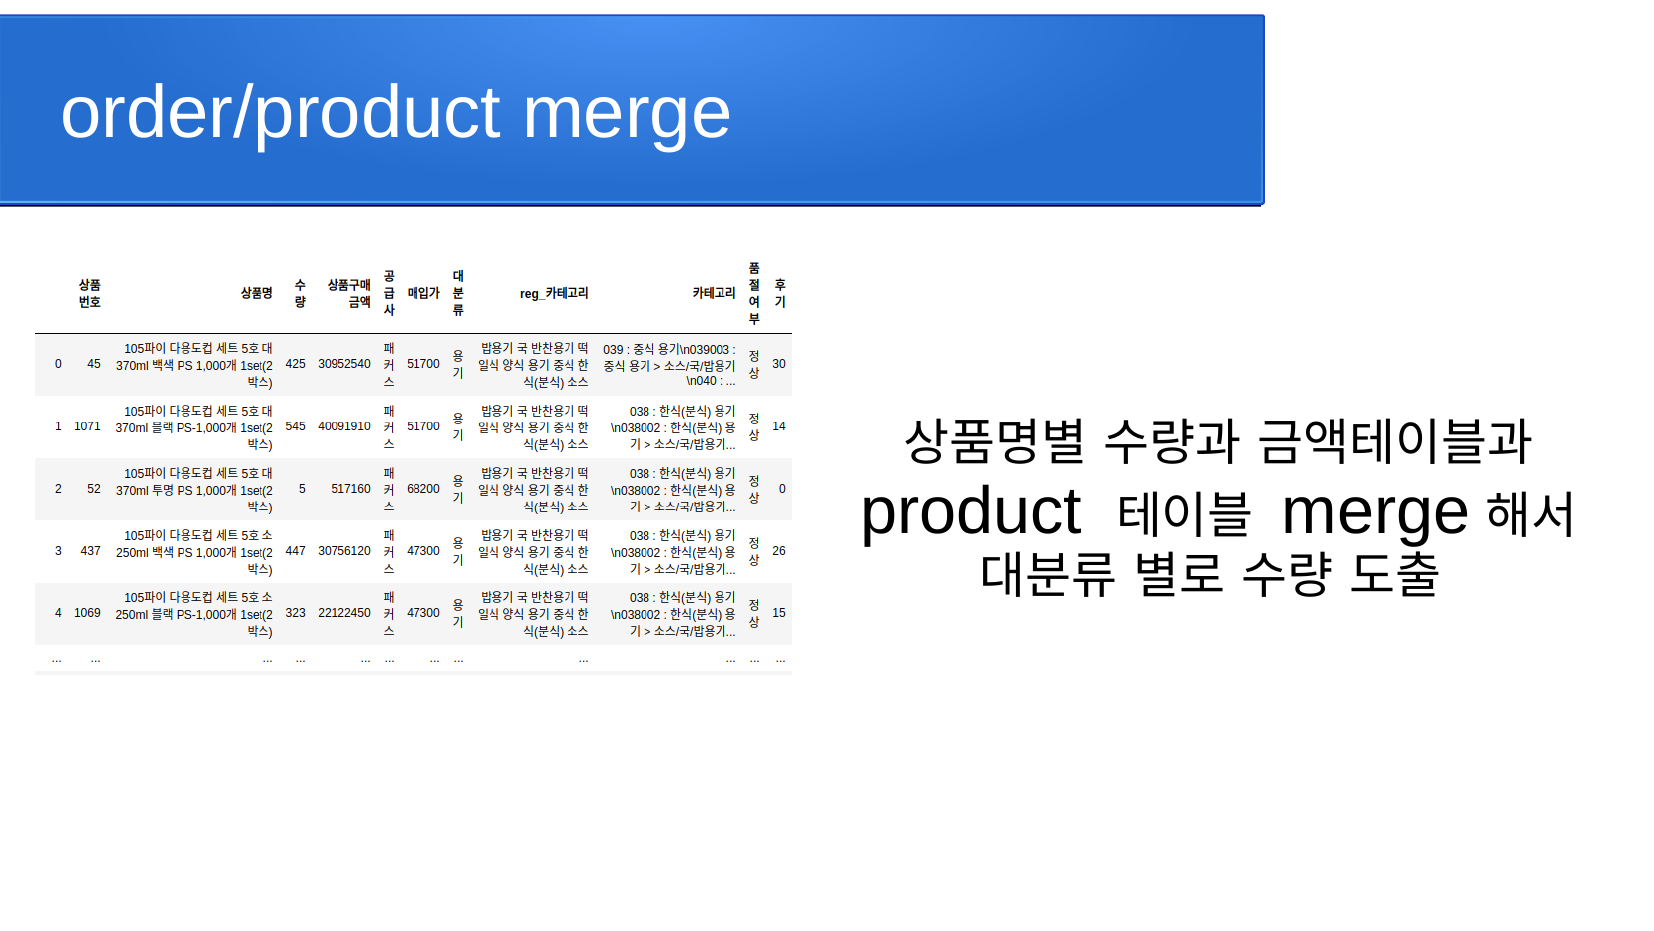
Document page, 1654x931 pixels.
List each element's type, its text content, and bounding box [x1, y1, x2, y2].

subtitle 상품명별 수량과 금액테이블과 product 테이블 merge해서 대분류 별로 수량 도출 [817, 240, 1621, 781]
picture [30, 254, 800, 676]
title order/product merge [60, 35, 1235, 189]
